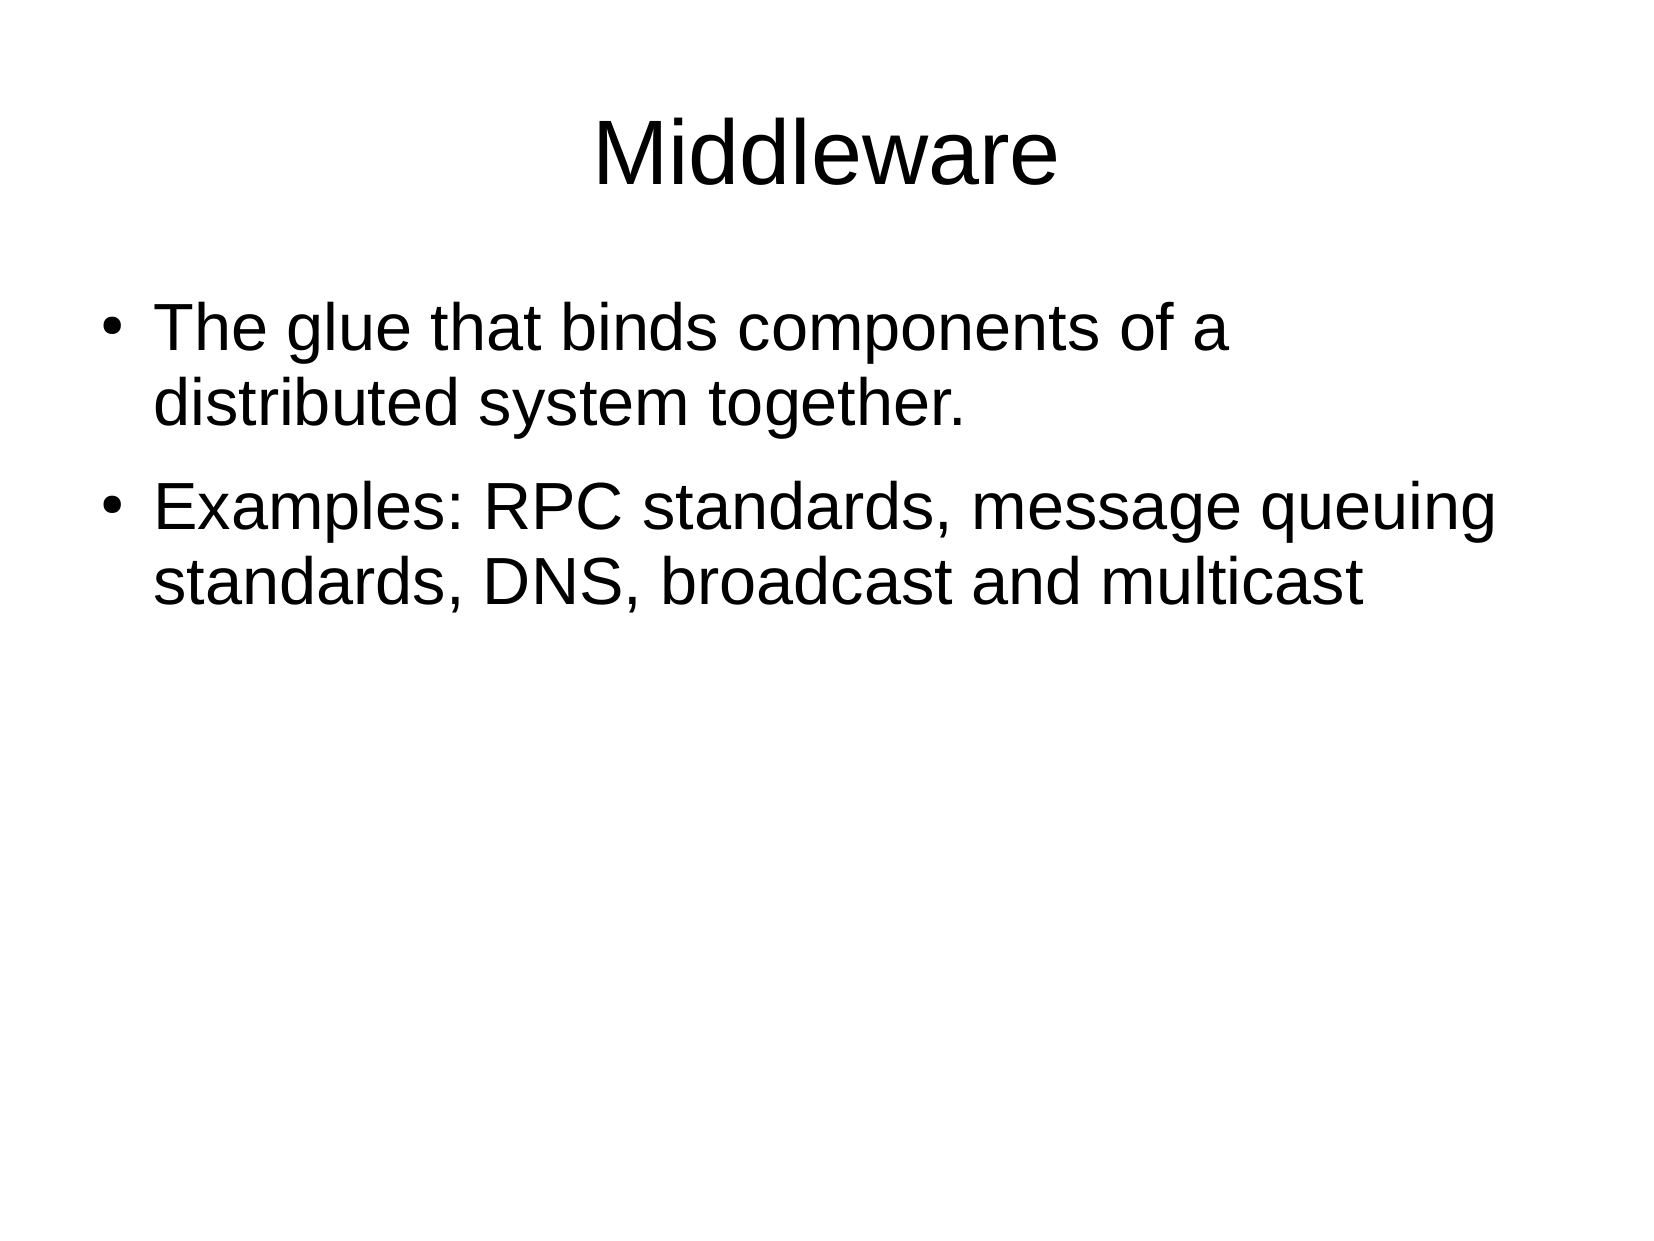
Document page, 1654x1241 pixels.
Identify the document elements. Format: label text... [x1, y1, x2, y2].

title Middleware [82, 49, 1571, 257]
list The glue that binds components of a distributed system together. Examples: RPC standards, message queuing standards, DNS, broadcast and multicast [82, 290, 1538, 1010]
